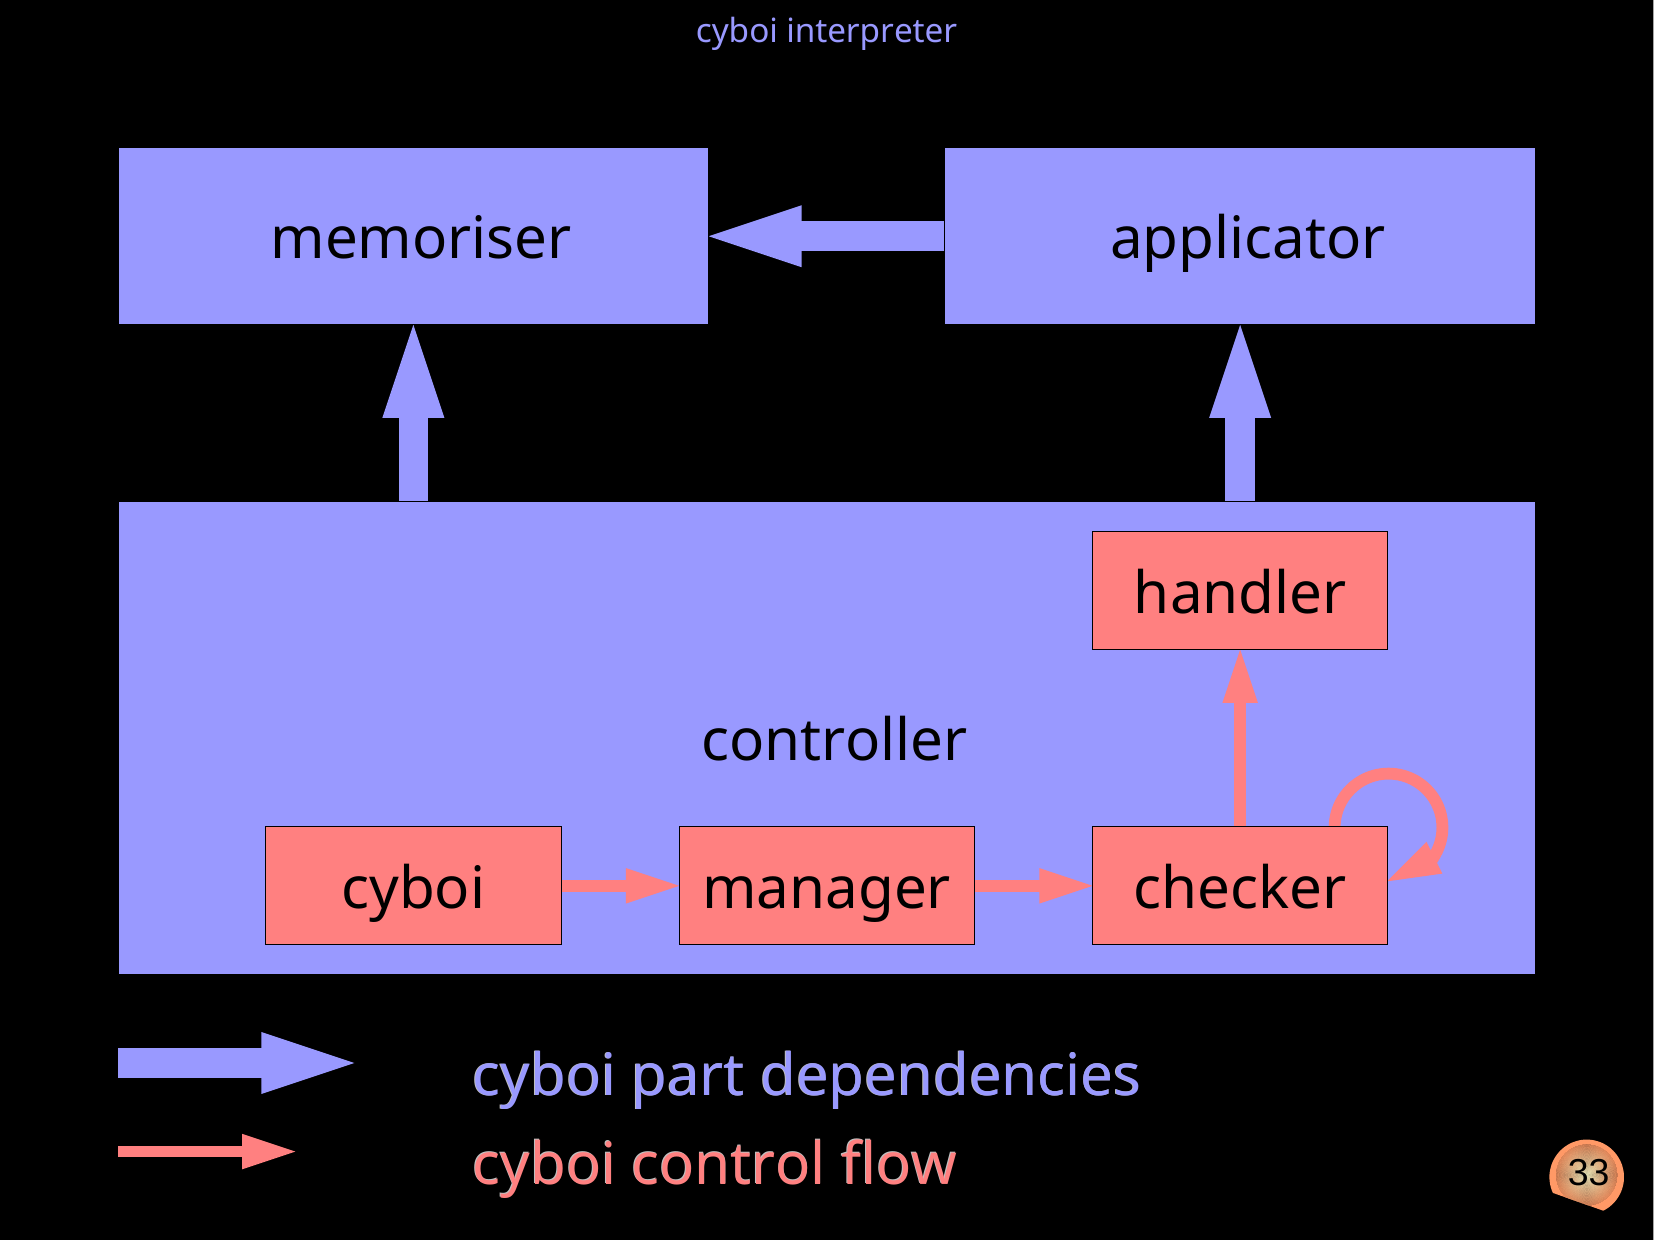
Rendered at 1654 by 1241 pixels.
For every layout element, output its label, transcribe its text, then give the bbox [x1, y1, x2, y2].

text_box cybop (cybernetics oriented programming) [1558, 1147, 1615, 1204]
text_box applicator [944, 147, 1536, 325]
text_box cyboi part dependencies [472, 1033, 1182, 1123]
text_box cyboi control flow [472, 1123, 1182, 1211]
text_box controller [118, 501, 1536, 975]
text_box checker [1092, 826, 1388, 945]
text_box handler [1092, 531, 1388, 650]
text_box memoriser [118, 147, 709, 325]
text_box manager [679, 826, 975, 945]
text_box cyboi interpreter [1563, 1151, 1611, 1199]
text_box cyboi interpreter [0, 0, 1654, 60]
text_box cyboi [265, 826, 562, 945]
